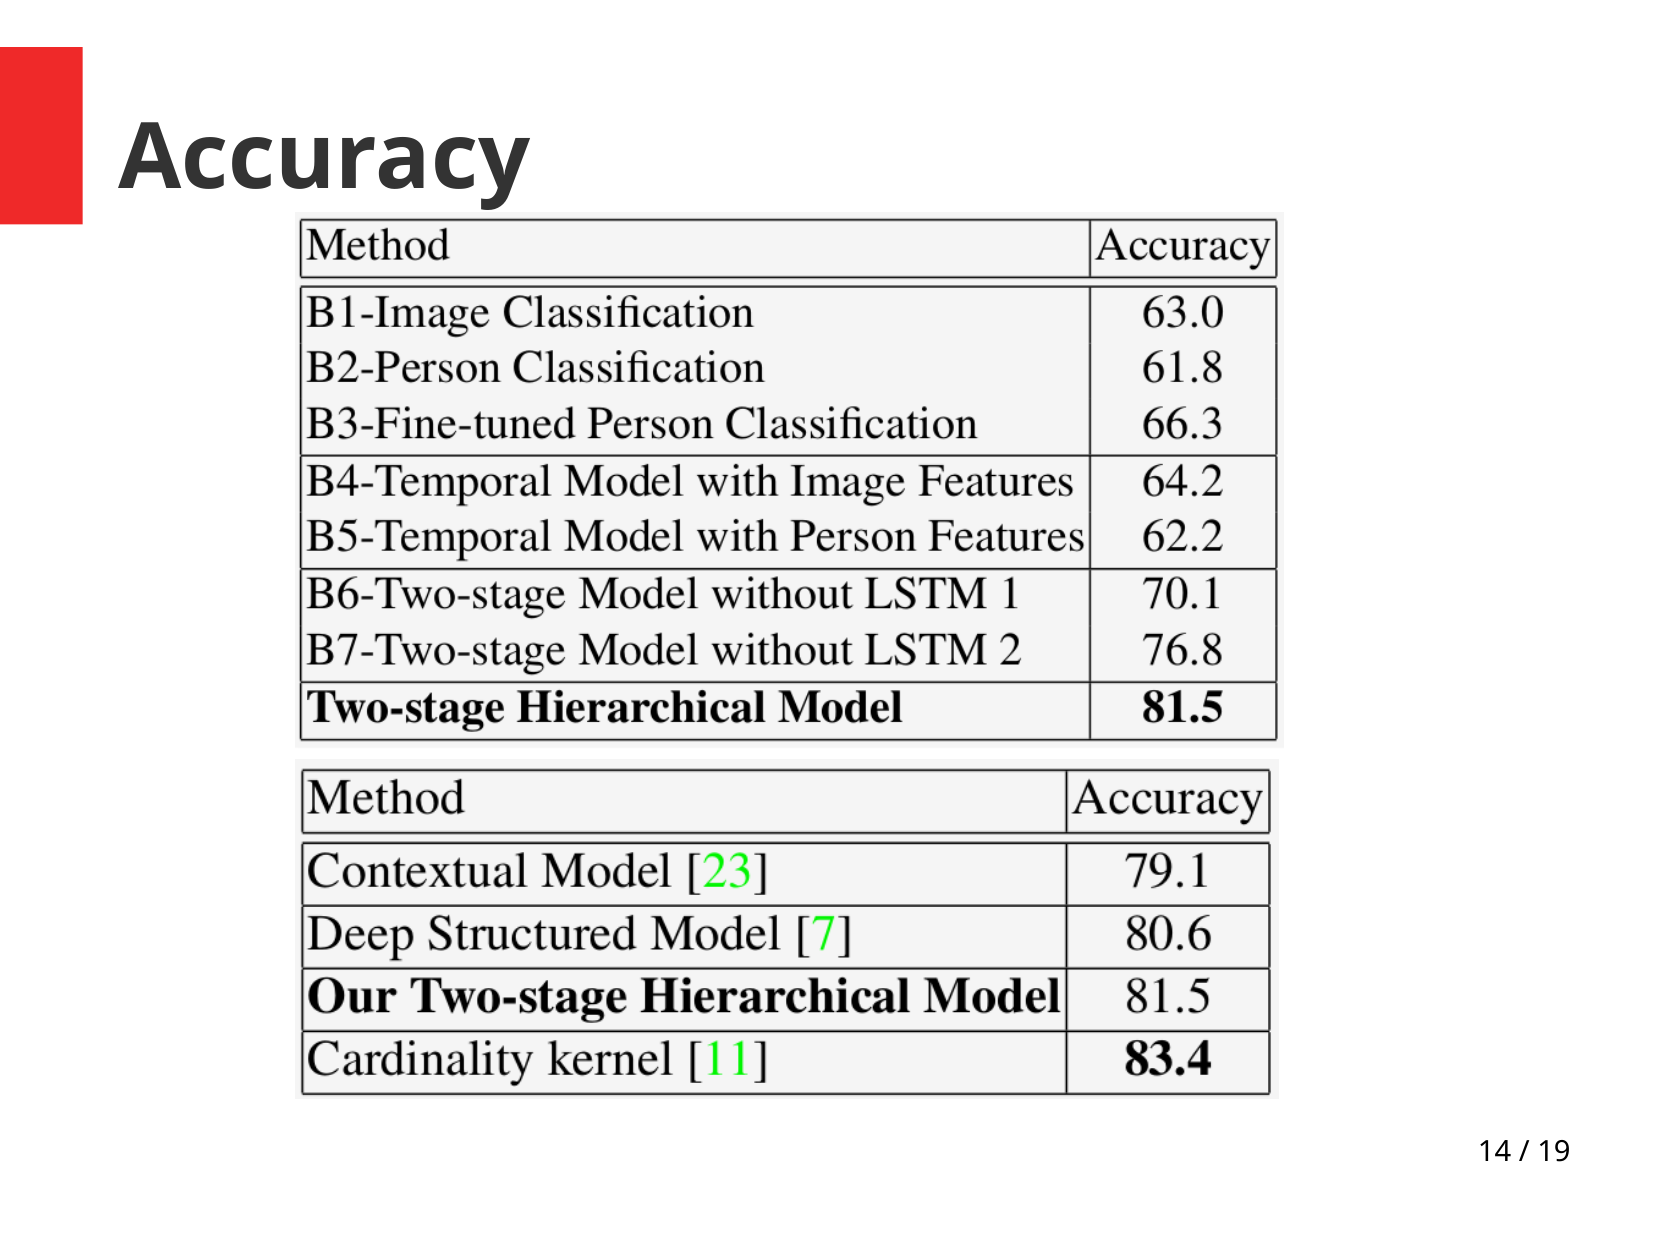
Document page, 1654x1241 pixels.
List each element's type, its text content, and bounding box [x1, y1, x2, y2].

title Accuracy [118, 49, 1571, 257]
picture [295, 212, 1284, 749]
picture [295, 759, 1279, 1099]
